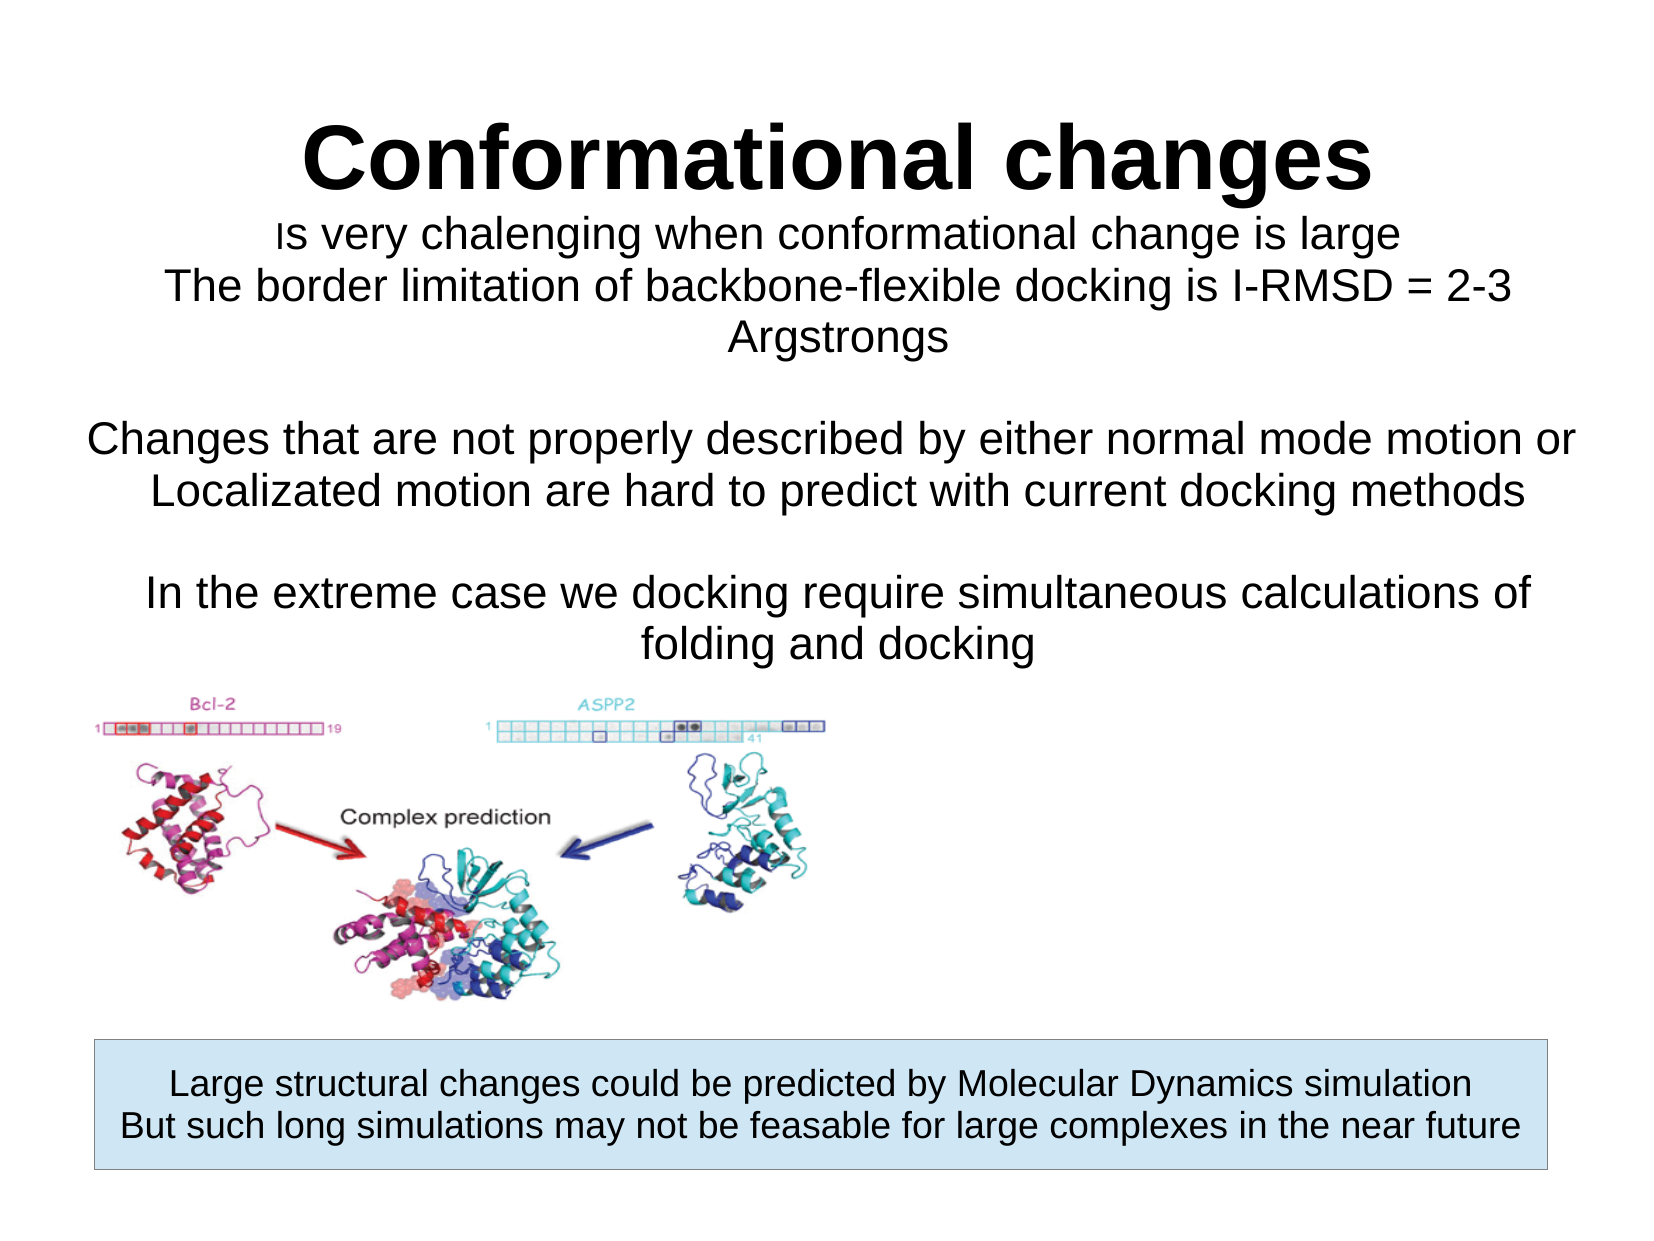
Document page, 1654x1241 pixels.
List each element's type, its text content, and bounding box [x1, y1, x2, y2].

text_box Large structural changes could be predicted by Molecular Dynamics simulation But such long simulations may not be feasable for large complexes in the near future [94, 1039, 1548, 1170]
text_box Conformational changes [283, 99, 1394, 200]
text_box Is very chalenging when conformational change is large The border limitation of backbone-flexible docking is I-RMSD = 2-3 Argstrongs Changes that are not properly described by either normal mode motion or Localizated motion are hard to predict with current docking methods In the extreme case we docking require simultaneous calculations of folding and docking [59, 200, 1619, 697]
picture [94, 696, 827, 1004]
